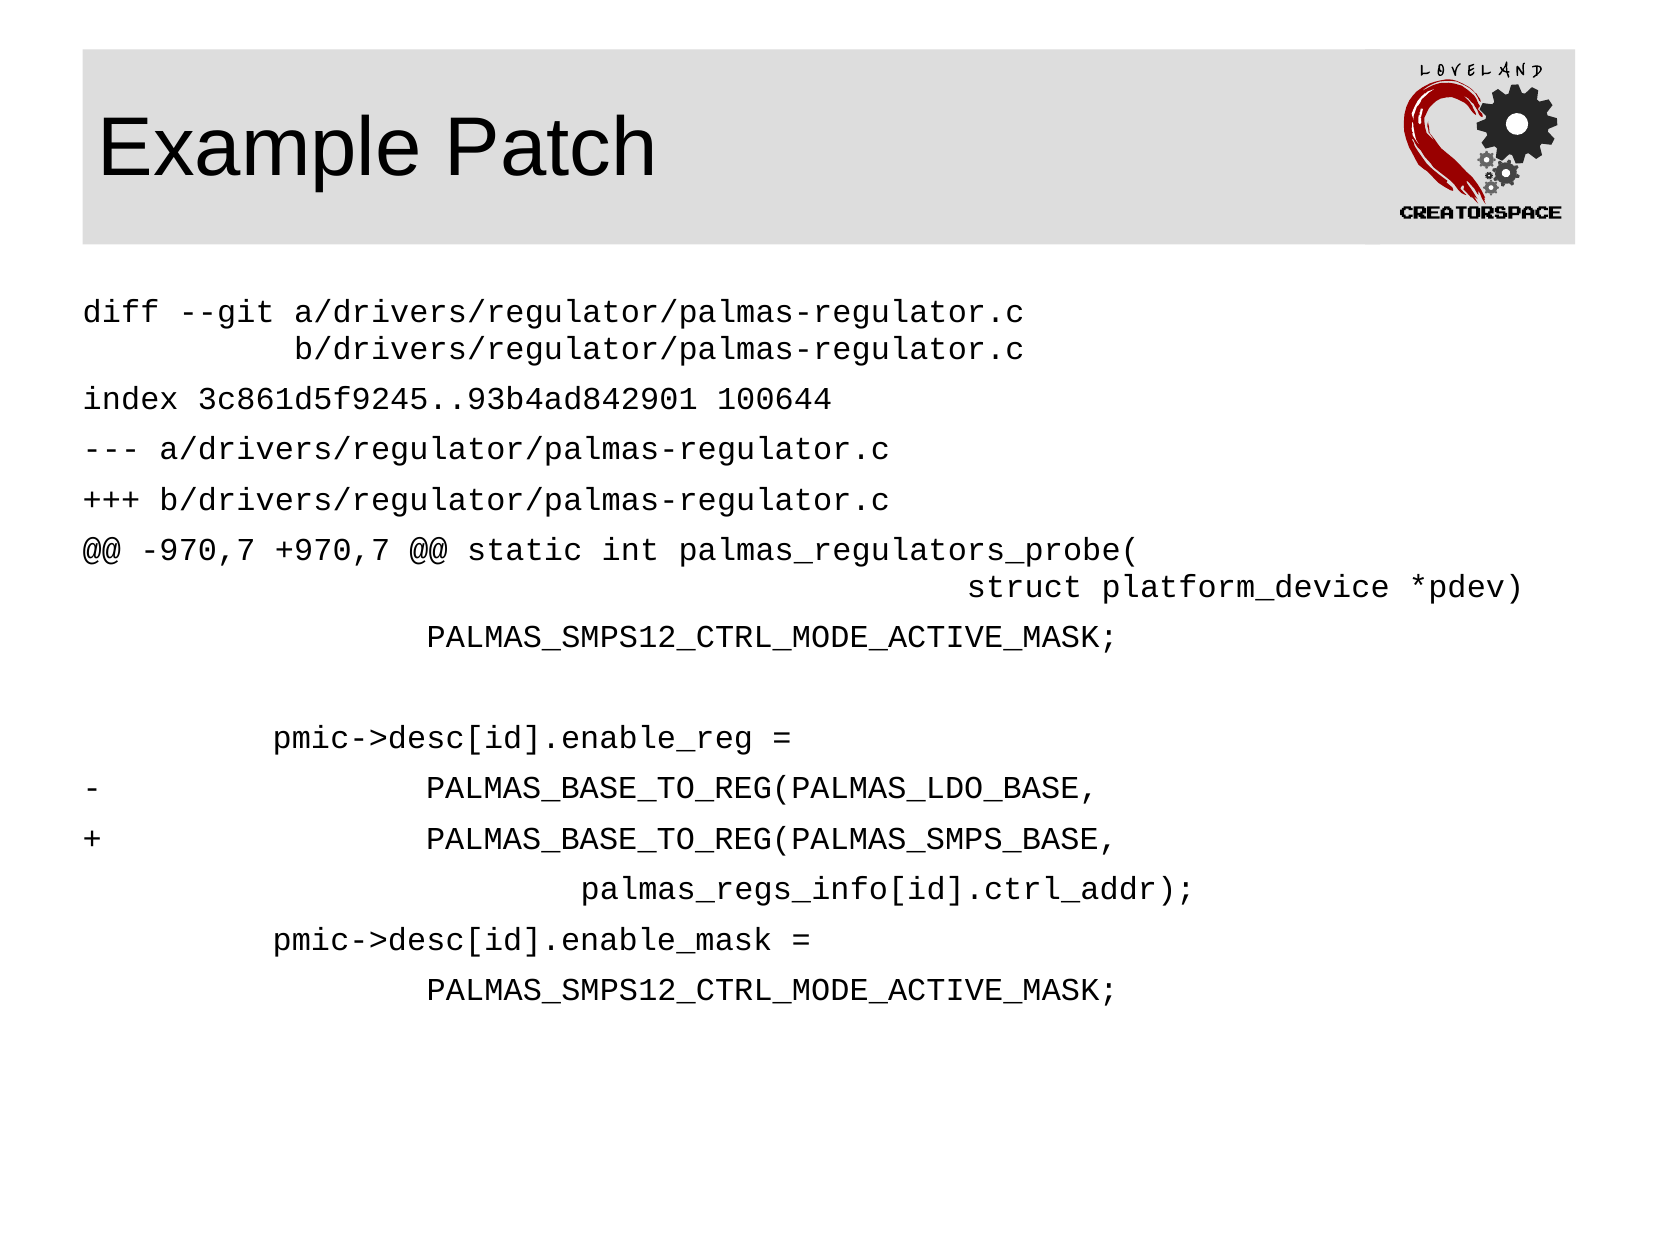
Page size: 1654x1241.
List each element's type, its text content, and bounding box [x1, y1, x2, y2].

title Example Patch [82, 49, 1381, 245]
list diff --git a/drivers/regulator/palmas-regulator.c b/drivers/regulator/palmas-regulator.c index 3c861d5f9245..93b4ad842901 100644 --- a/drivers/regulator/palmas-regulator.c +++ b/drivers/regulator/palmas-regulator.c @@ -970,7 +970,7 @@ static int palmas_regulators_probe( struct platform_device *pdev) PALMAS_SMPS12_CTRL_MODE_ACTIVE_MASK; pmic->desc[id].enable_reg = - PALMAS_BASE_TO_REG(PALMAS_LDO_BASE, + PALMAS_BASE_TO_REG(PALMAS_SMPS_BASE, palmas_regs_info[id].ctrl_addr); pmic->desc[id].enable_mask = PALMAS_SMPS12_CTRL_MODE_ACTIVE_MASK; [82, 296, 1571, 1016]
